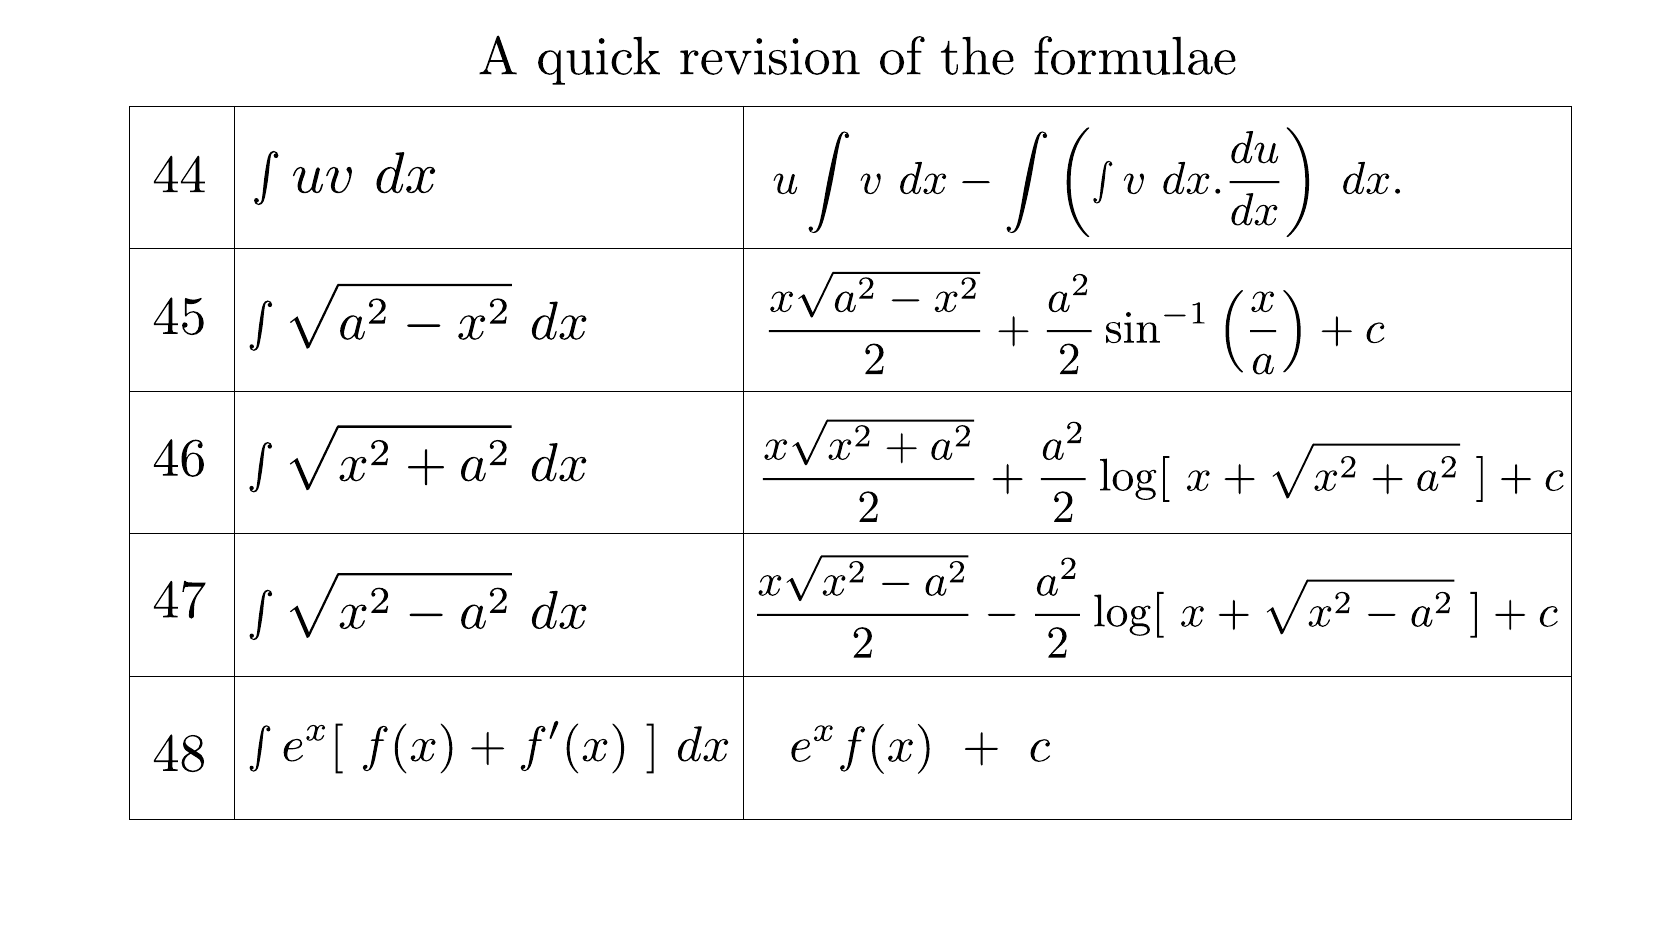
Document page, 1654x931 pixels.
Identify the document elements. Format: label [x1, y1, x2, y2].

text_box [153, 297, 204, 336]
table_cell [130, 677, 234, 819]
table_cell [235, 677, 743, 819]
table_cell [130, 249, 234, 391]
table_cell [744, 392, 1571, 533]
text_box [757, 555, 1558, 658]
table_cell [235, 534, 743, 676]
table_cell [235, 392, 743, 533]
table_cell [744, 534, 1571, 676]
text_box [768, 271, 1385, 375]
text_box [249, 720, 729, 774]
text_box [249, 283, 587, 351]
text_box [791, 723, 1051, 774]
table_header [130, 107, 234, 248]
table_header [235, 107, 743, 248]
text_box [773, 127, 1401, 238]
text_box [153, 439, 204, 477]
text_box [153, 734, 205, 773]
table_header [744, 107, 1571, 248]
subtitle [35, 47, 1607, 886]
table_cell [130, 534, 234, 676]
table_cell [744, 249, 1571, 391]
text_box [479, 35, 1236, 85]
text_box [153, 580, 206, 619]
text_box [153, 155, 205, 193]
text_box [249, 573, 587, 641]
text_box [253, 150, 436, 206]
table_cell [744, 677, 1571, 819]
text_box [762, 419, 1564, 522]
table_cell [130, 392, 234, 533]
text_box [249, 425, 587, 493]
table_cell [235, 249, 743, 391]
